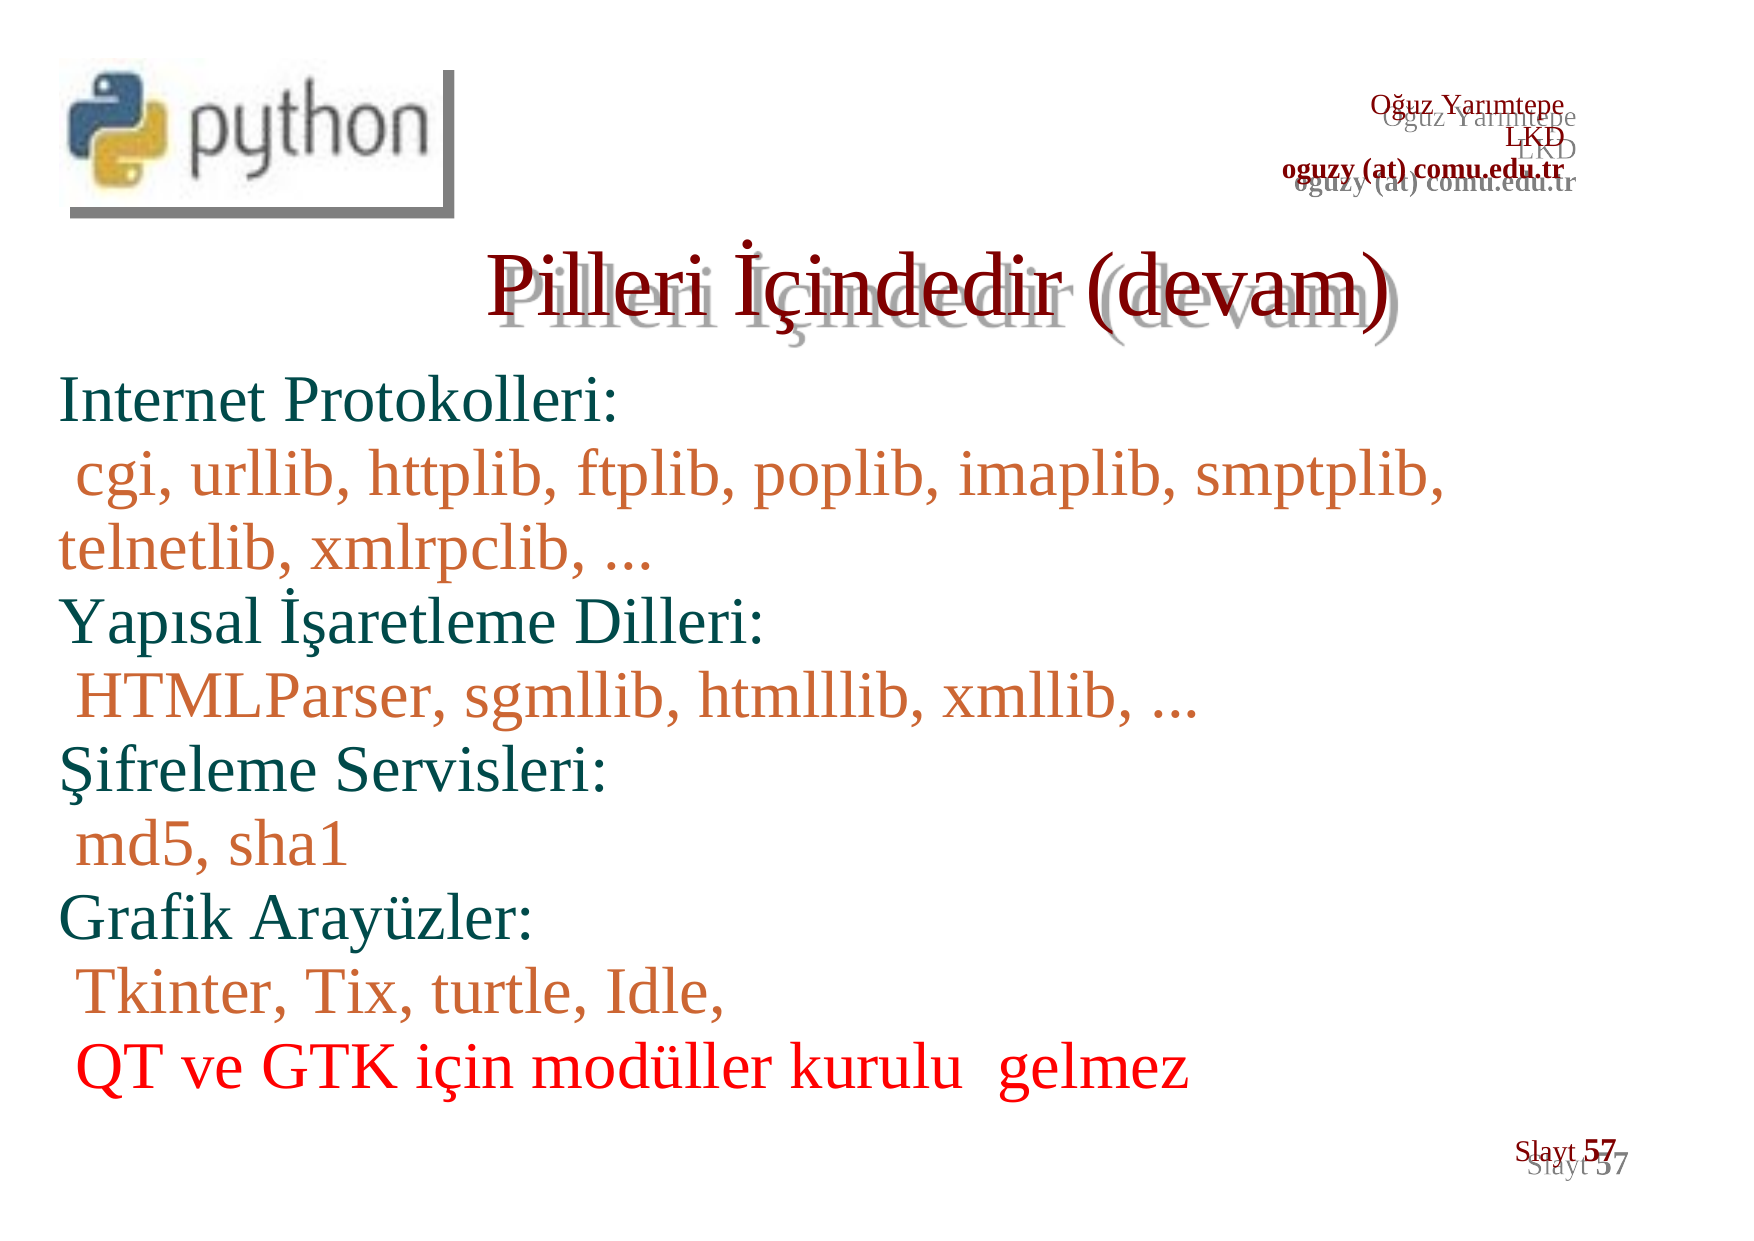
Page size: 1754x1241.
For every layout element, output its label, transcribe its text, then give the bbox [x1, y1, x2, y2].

subtitle Internet Protokolleri: cgi, urllib, httplib, ftplib, poplib, imaplib, smptplib, telnetlib, xmlrpclib, ... Yapısal İşaretleme Dilleri: HTMLParser, sgmllib, htmlllib, xmllib, ... Şifreleme Servisleri: md5, sha1 Grafik Arayüzler: Tkinter, Tix, turtle, Idle, QT ve GTK için modüller kurulu gelmez [59, 328, 1695, 1137]
picture [59, 58, 443, 207]
title Pilleri İçindedir (devam) [194, 214, 1684, 328]
